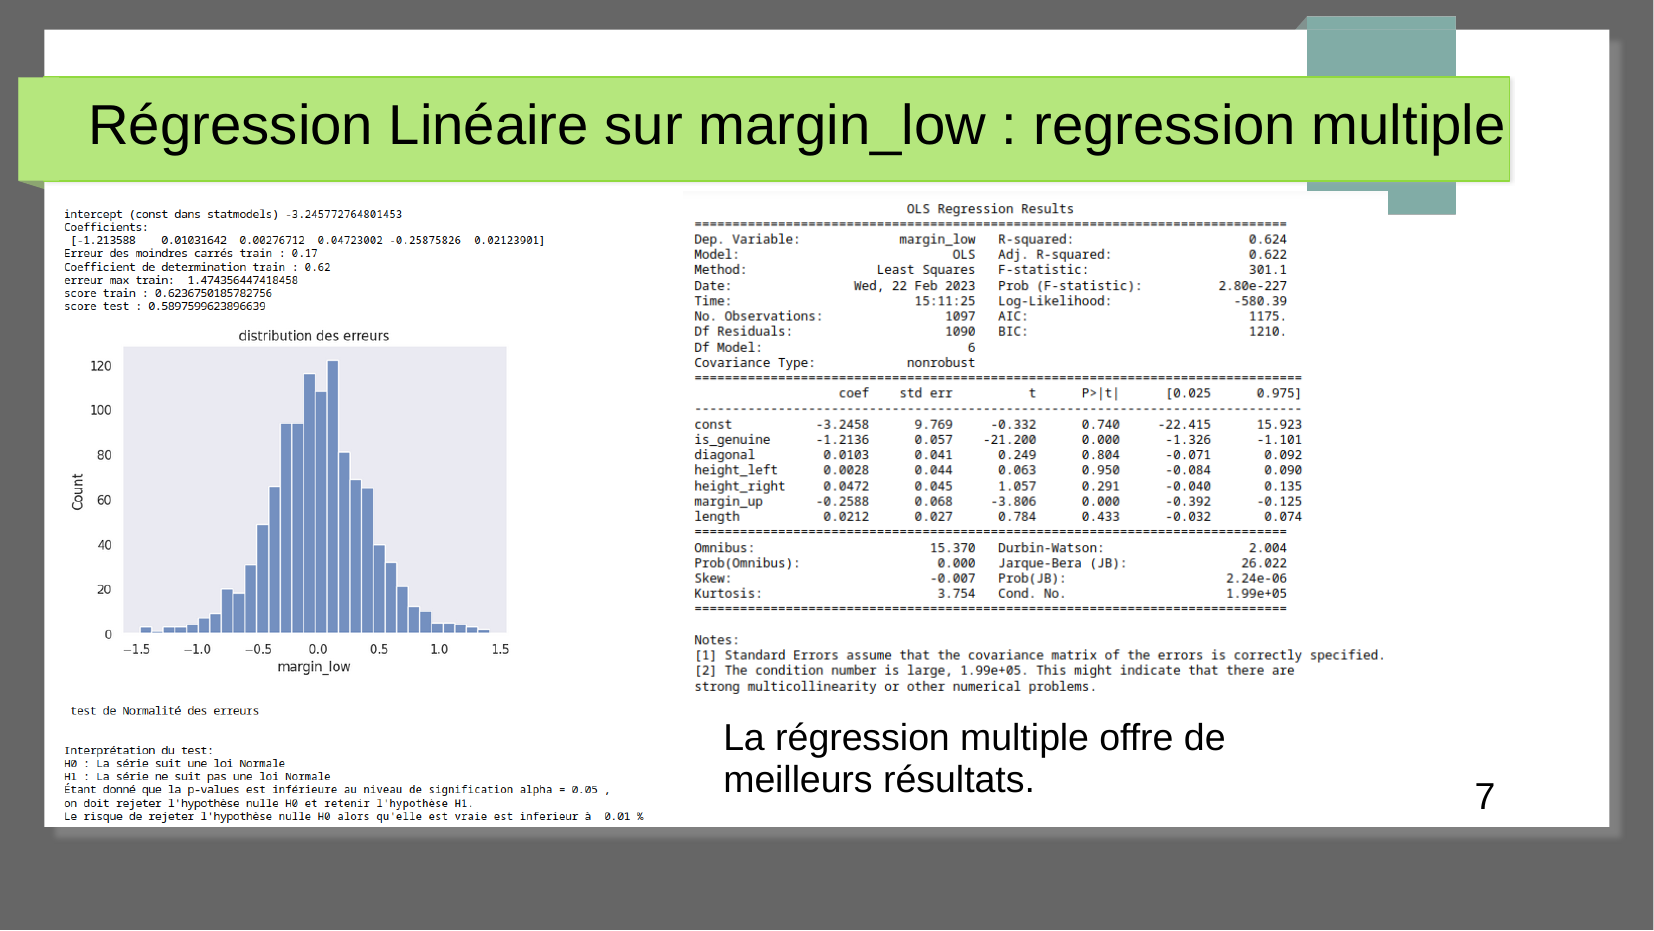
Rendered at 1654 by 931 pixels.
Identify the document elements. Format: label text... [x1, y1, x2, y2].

picture [683, 191, 1388, 701]
text_box La régression multiple offre de meilleurs résultats. [708, 708, 1329, 808]
title Régression Linéaire sur margin_low : regression multiple [88, 73, 1506, 178]
text_box <numéro> [1459, 767, 1654, 827]
picture [59, 203, 650, 825]
